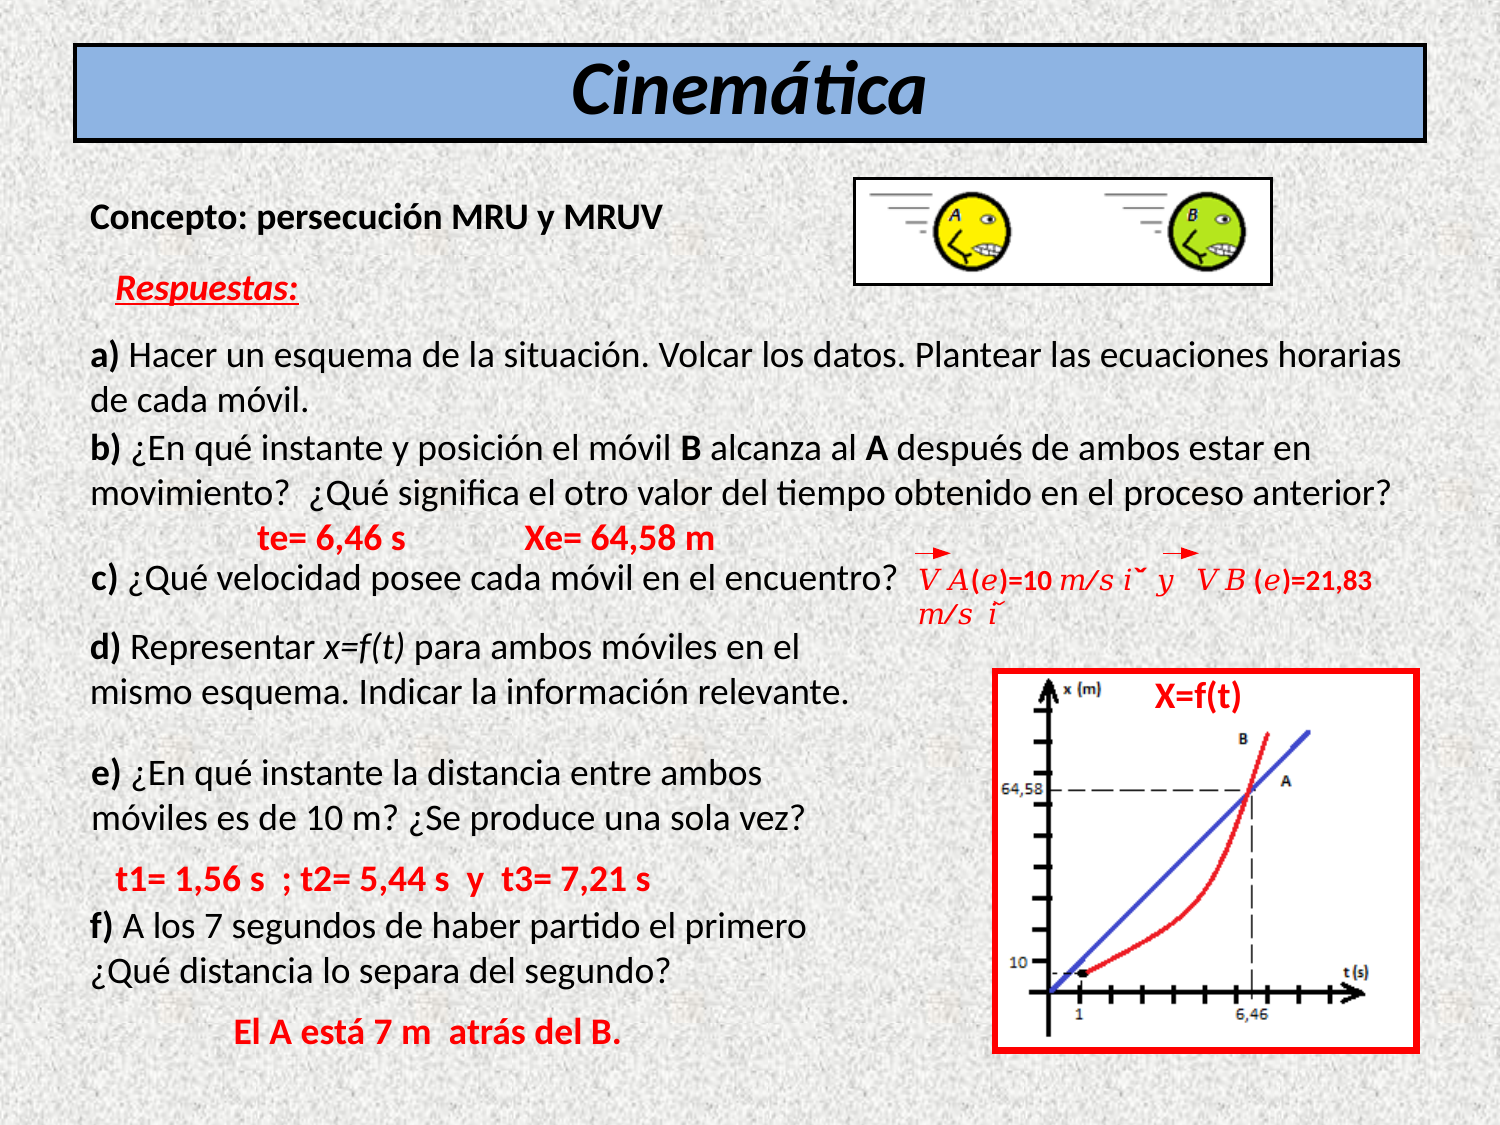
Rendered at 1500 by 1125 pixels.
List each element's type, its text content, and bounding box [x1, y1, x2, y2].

text_box c) ¿Qué velocidad posee cada móvil en el encuentro? [76, 546, 1126, 606]
text_box f) A los 7 segundos de haber partido el primero ¿Qué distancia lo separa del segundo? [75, 894, 825, 999]
text_box t1= 1,56 s ; t2= 5,44 s y t3= 7,21 s [100, 846, 786, 907]
picture [856, 180, 1270, 284]
text_box b) ¿En qué instante y posición el móvil B alcanza al A después de ambos estar en movimiento? ¿Qué significa el otro valor del tiempo obtenido en el proceso anterior? [75, 415, 1425, 521]
text_box 𝑉𝐴(𝑒)=10 𝑚⁄𝑠 𝑖 ̌ 𝑦 𝑉𝐵 (𝑒)=21,83 𝑚⁄𝑠 𝑖 ̌ [902, 553, 1426, 604]
picture [998, 674, 1414, 1048]
text_box El A está 7 m atrás del B. [218, 999, 739, 1061]
text_box d) Representar x=f(t) para ambos móviles en el mismo esquema. Indicar la información relevante. [75, 614, 882, 719]
text_box e) ¿En qué instante la distancia entre ambos móviles es de 10 m? ¿Se produce una sola vez? [76, 740, 826, 845]
text_box te= 6,46 s Xe= 64,58 m [242, 505, 786, 567]
text_box a) Hacer un esquema de la situación. Volcar los datos. Plantear las ecuaciones horarias de cada móvil. [75, 323, 1425, 415]
text_box Concepto: persecución MRU y MRUV [75, 184, 713, 246]
text_box Respuestas: [100, 255, 632, 316]
text_box Cinemática [75, 45, 1426, 141]
text_box X=f(t) [1139, 663, 1329, 725]
